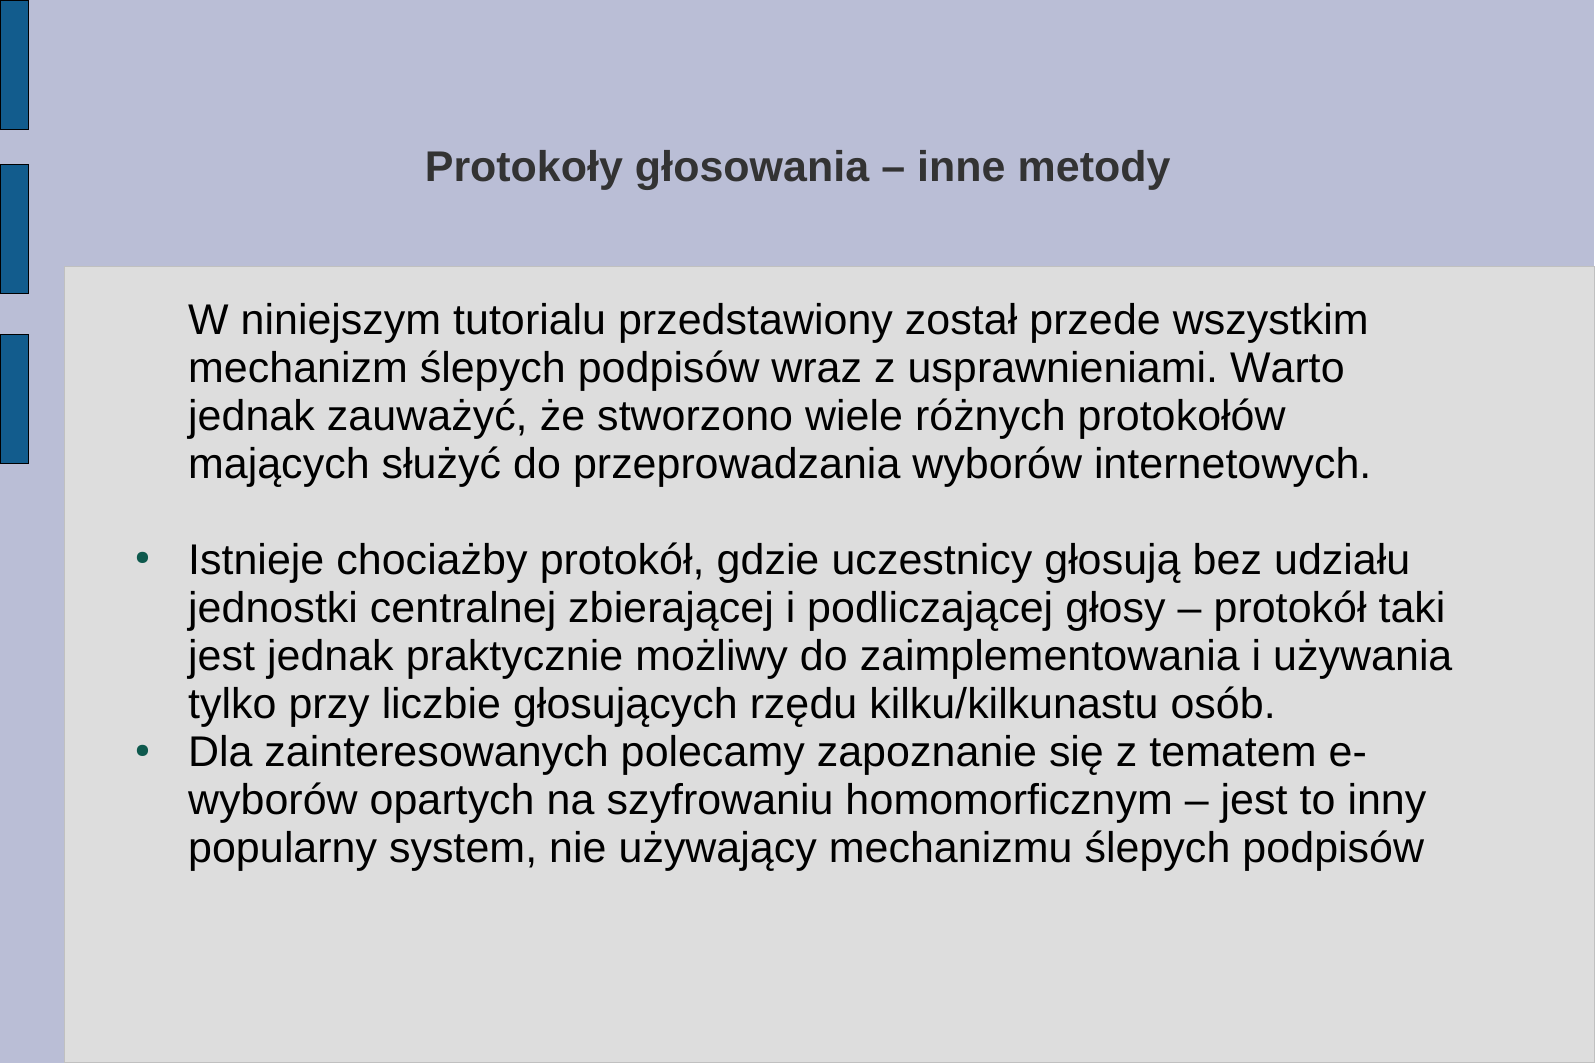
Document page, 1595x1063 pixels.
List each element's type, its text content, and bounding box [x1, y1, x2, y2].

title Protokoły głosowania – inne metody [117, 78, 1479, 256]
list W niniejszym tutorialu przedstawiony został przede wszystkim mechanizm ślepych podpisów wraz z usprawnieniami. Warto jednak zauważyć, że stworzono wiele różnych protokołów mających służyć do przeprowadzania wyborów internetowych. Istnieje chociażby protokół, gdzie uczestnicy głosują bez udziału jednostki centralnej zbierającej i podliczającej głosy – protokół taki jest jednak praktycznie możliwy do zaimplementowania i używania tylko przy liczbie głosujących rzędu kilku/kilkunastu osób. Dla zainteresowanych polecamy zapoznanie się z tematem e-wyborów opartych na szyfrowaniu homomorficznym – jest to inny popularny system, nie używający mechanizmu ślepych podpisów [117, 295, 1479, 966]
